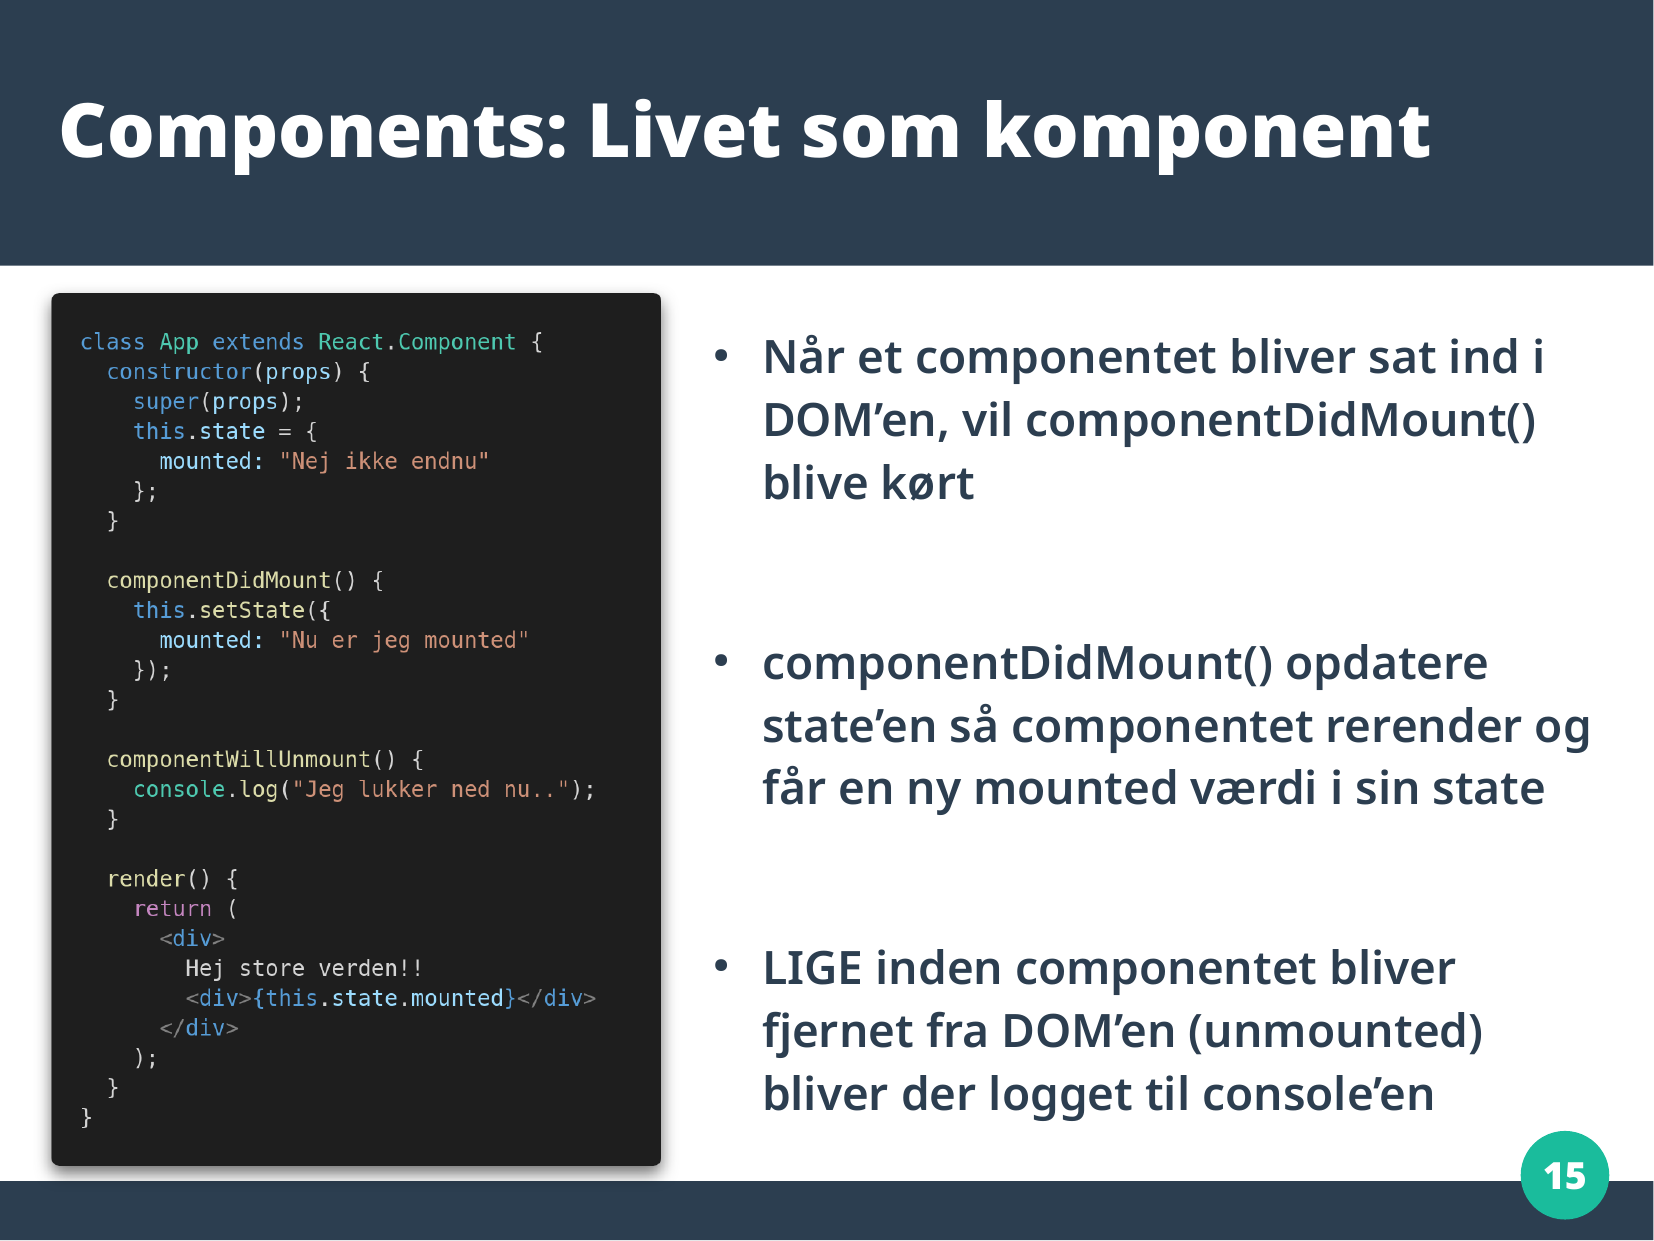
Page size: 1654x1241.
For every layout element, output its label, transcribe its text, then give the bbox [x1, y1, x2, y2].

picture [11, 263, 697, 1205]
title Components: Livet som komponent [59, 49, 1595, 207]
list Når et componentet bliver sat ind i DOM’en, vil componentDidMount() blive kørt componentDidMount() opdatere state’en så componentet rerender og får en ny mounted værdi i sin state LIGE inden componentet bliver fjernet fra DOM’en (unmounted) bliver der logget til console’en [697, 324, 1595, 1152]
